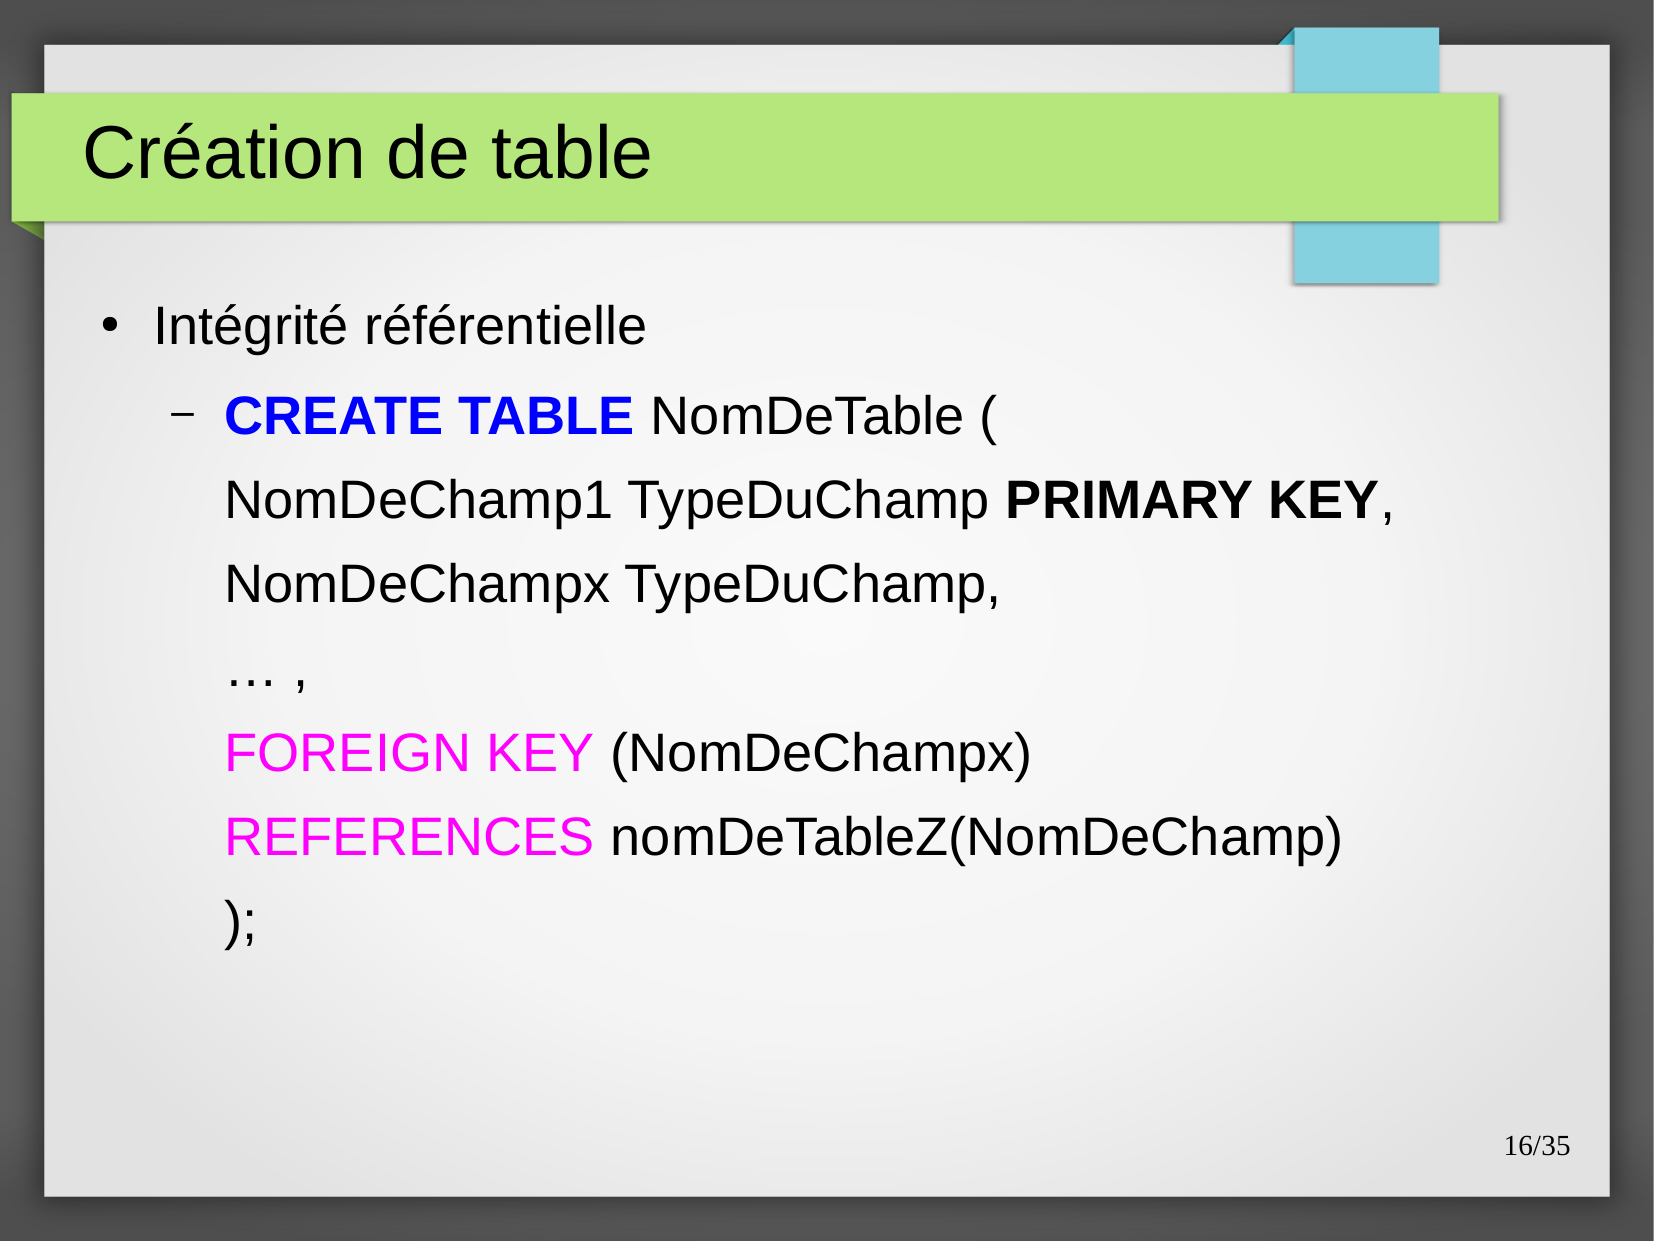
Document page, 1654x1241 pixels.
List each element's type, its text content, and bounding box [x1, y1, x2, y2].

title Création de table [82, 49, 1571, 257]
list Intégrité référentielle CREATE TABLE NomDeTable ( NomDeChamp1 TypeDuChamp PRIMARY KEY, NomDeChampx TypeDuChamp, … , FOREIGN KEY (NomDeChampx) REFERENCES nomDeTableZ(NomDeChamp) ); [82, 295, 1571, 1015]
picture [0, 0, 1654, 1241]
